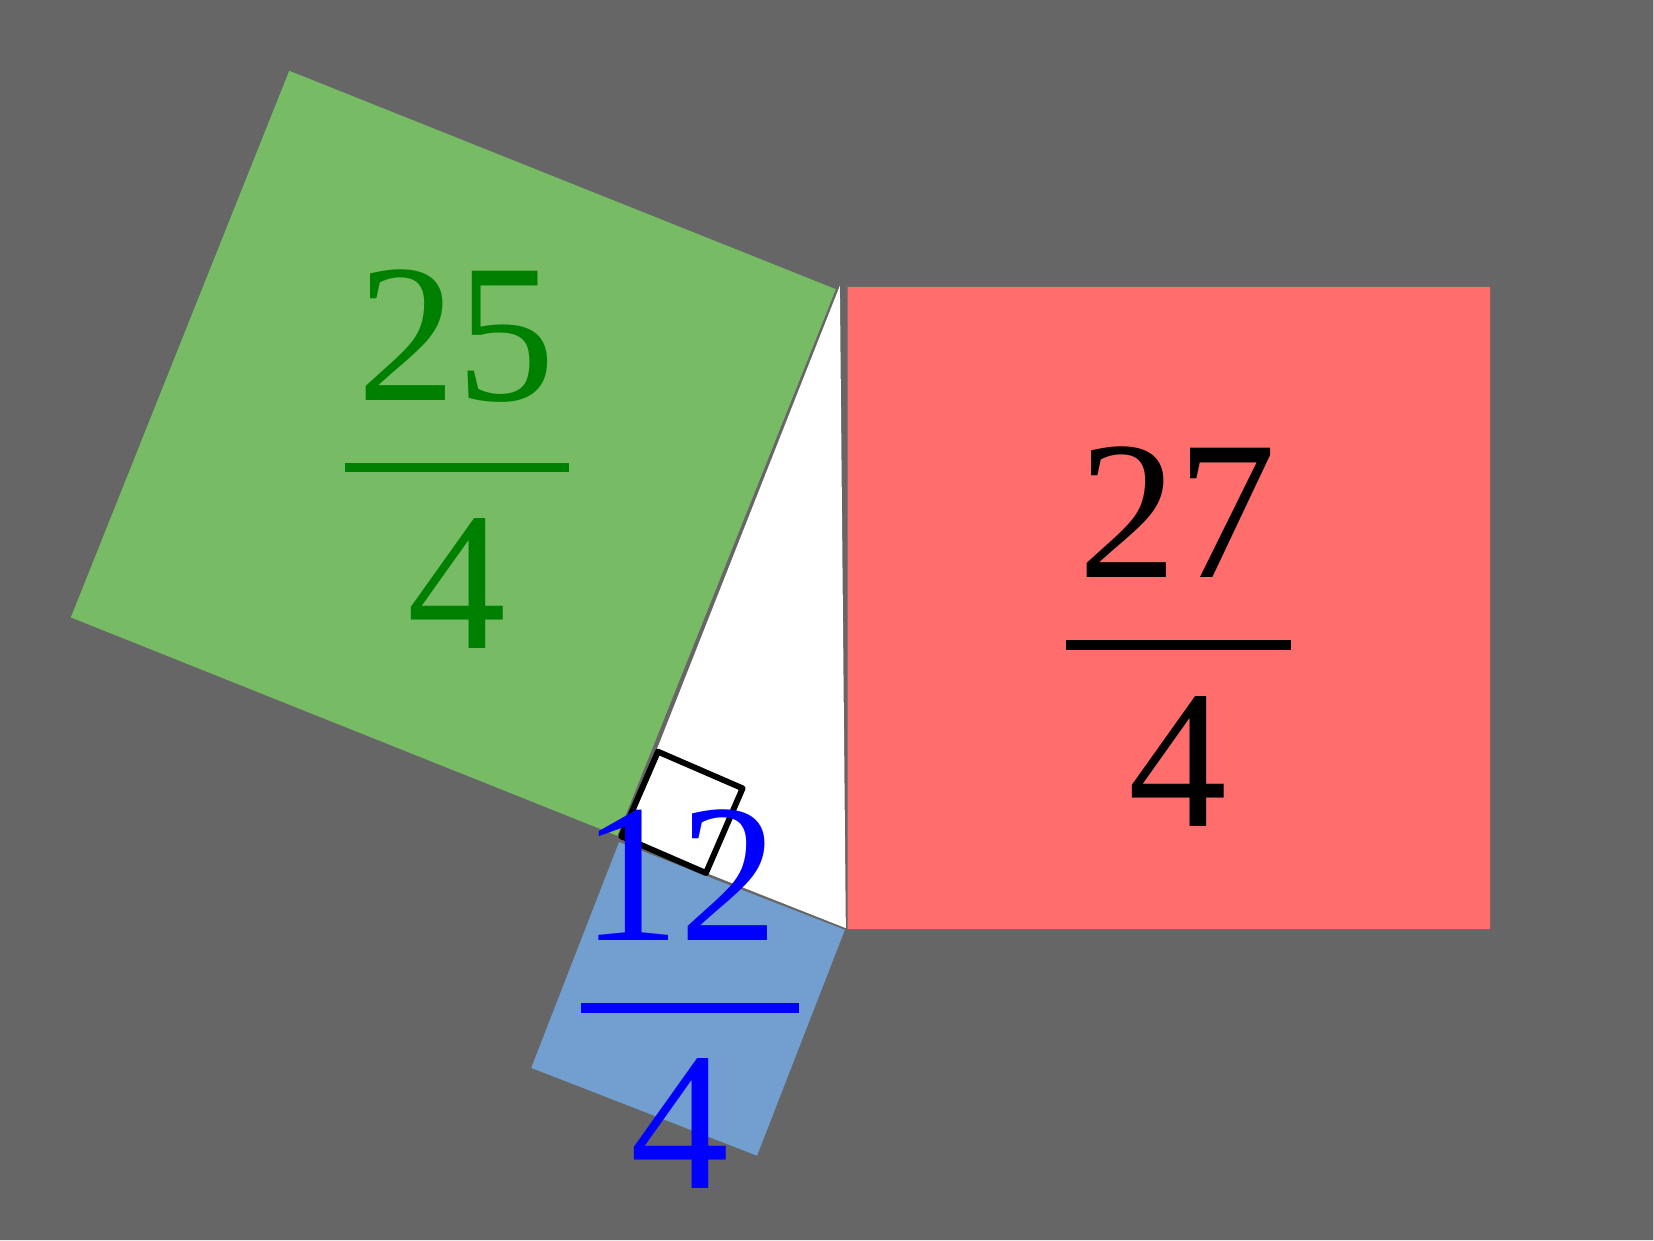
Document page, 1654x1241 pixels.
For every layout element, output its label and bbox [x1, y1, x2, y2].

chart [519, 767, 851, 1238]
text_box [0, 0, 1654, 1241]
chart [283, 227, 621, 697]
chart [1004, 404, 1343, 875]
